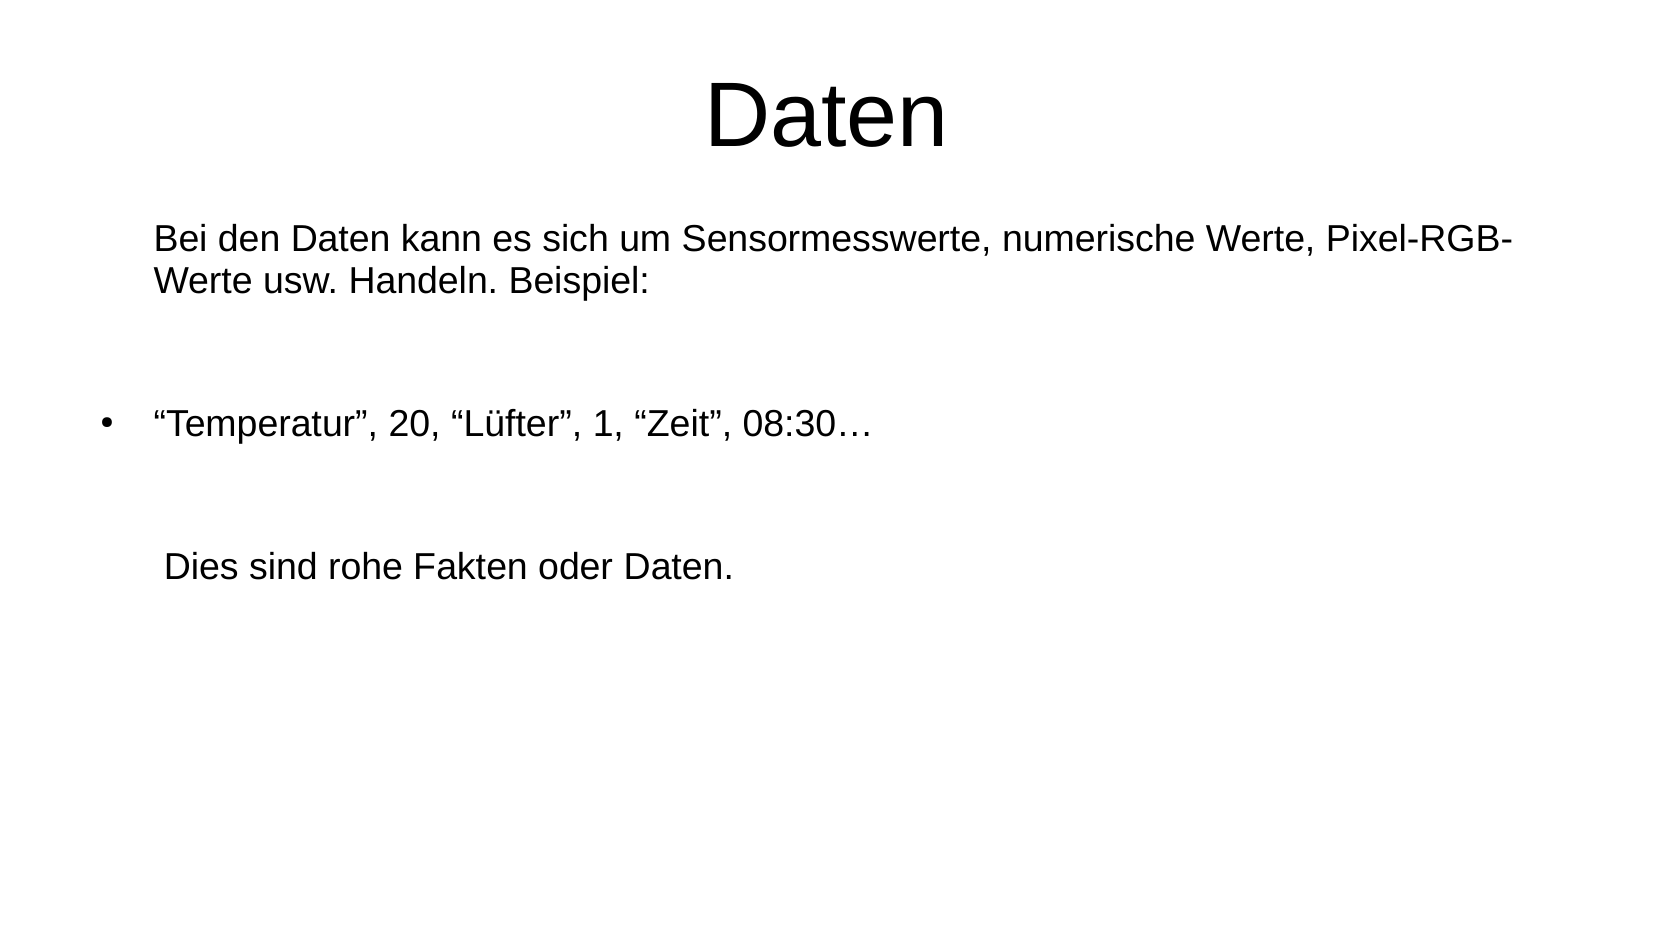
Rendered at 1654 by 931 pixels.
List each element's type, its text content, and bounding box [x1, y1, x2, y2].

title Daten [82, 37, 1571, 193]
list Bei den Daten kann es sich um Sensormesswerte, numerische Werte, Pixel-RGB-Werte usw. Handeln. Beispiel: “Temperatur”, 20, “Lüfter”, 1, “Zeit”, 08:30… Dies sind rohe Fakten oder Daten. [82, 217, 1571, 758]
